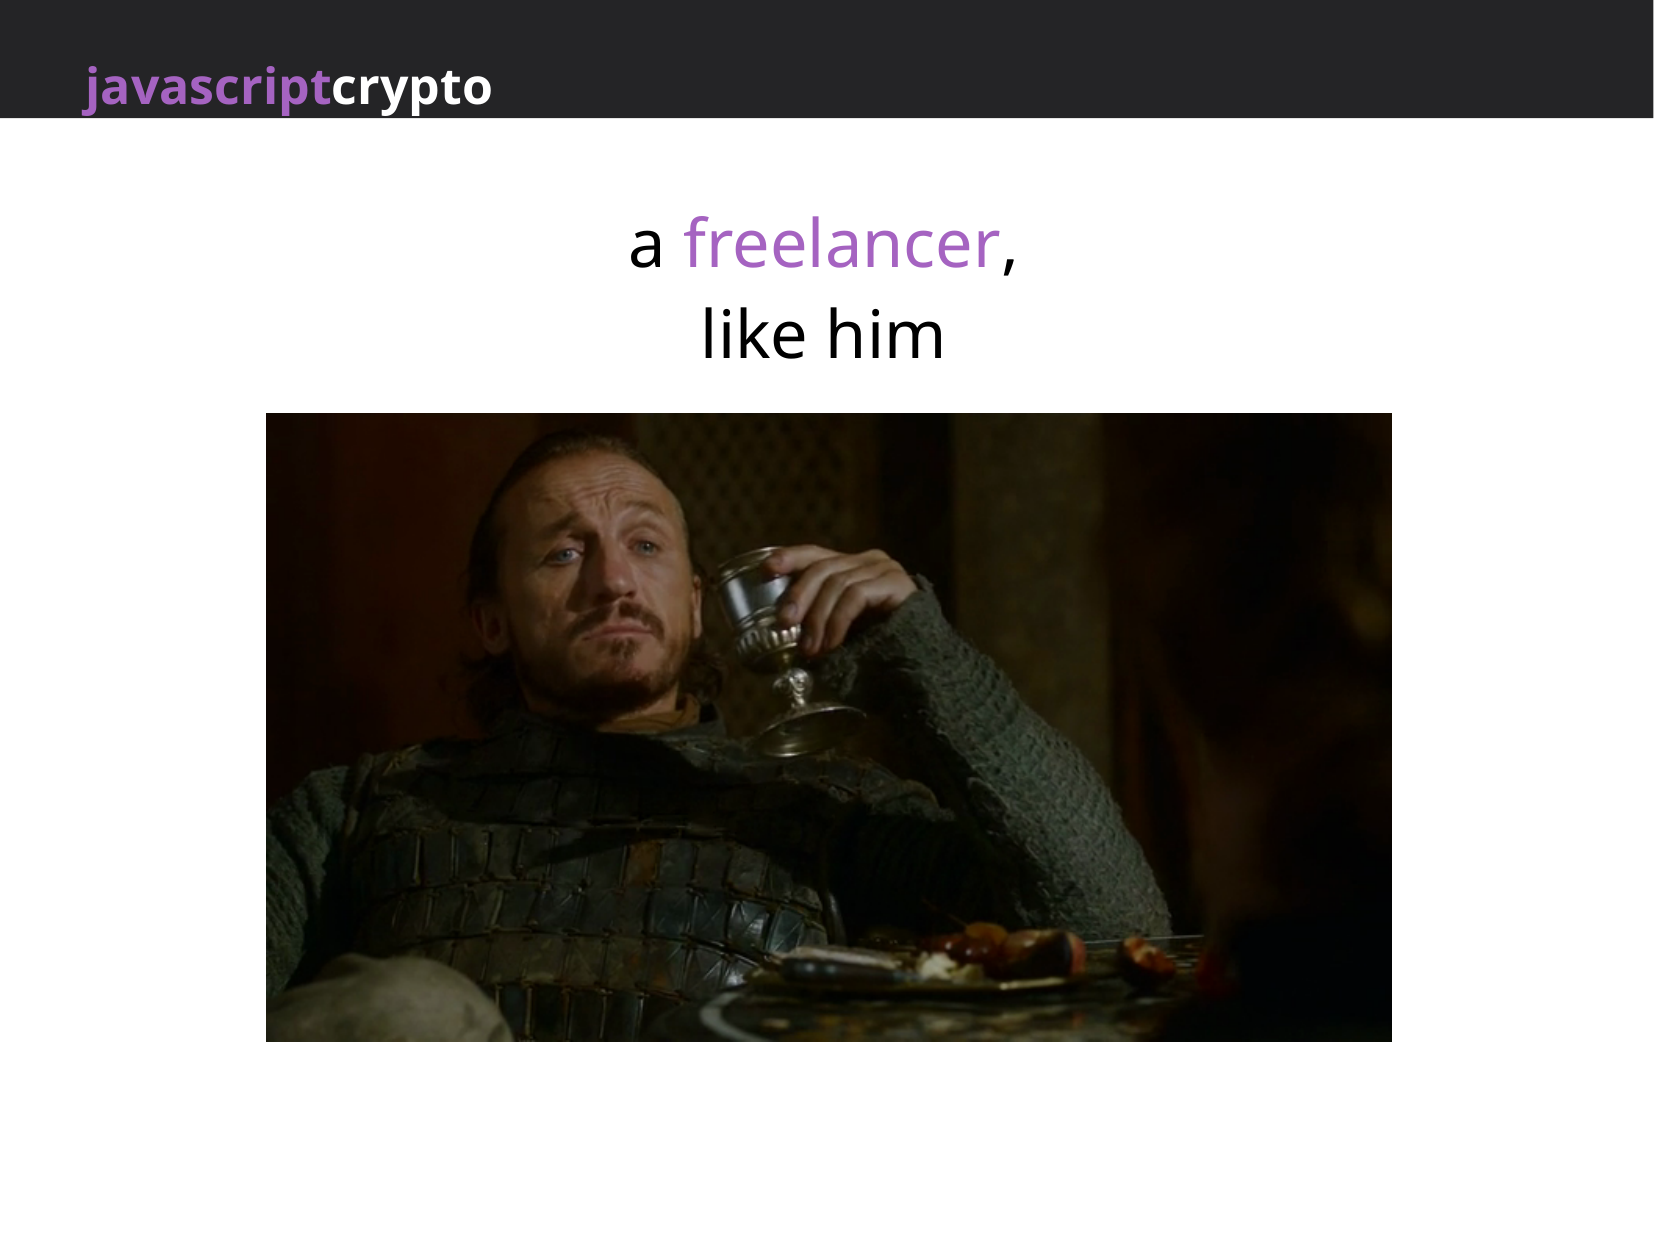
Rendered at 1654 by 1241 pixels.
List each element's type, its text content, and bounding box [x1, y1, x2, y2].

text_box [165, 531, 1441, 1087]
text_box [0, 0, 1654, 119]
picture [266, 413, 1392, 1042]
text_box a freelancer, like him [431, 188, 1217, 365]
text_box javascriptcrypto [70, 43, 544, 119]
